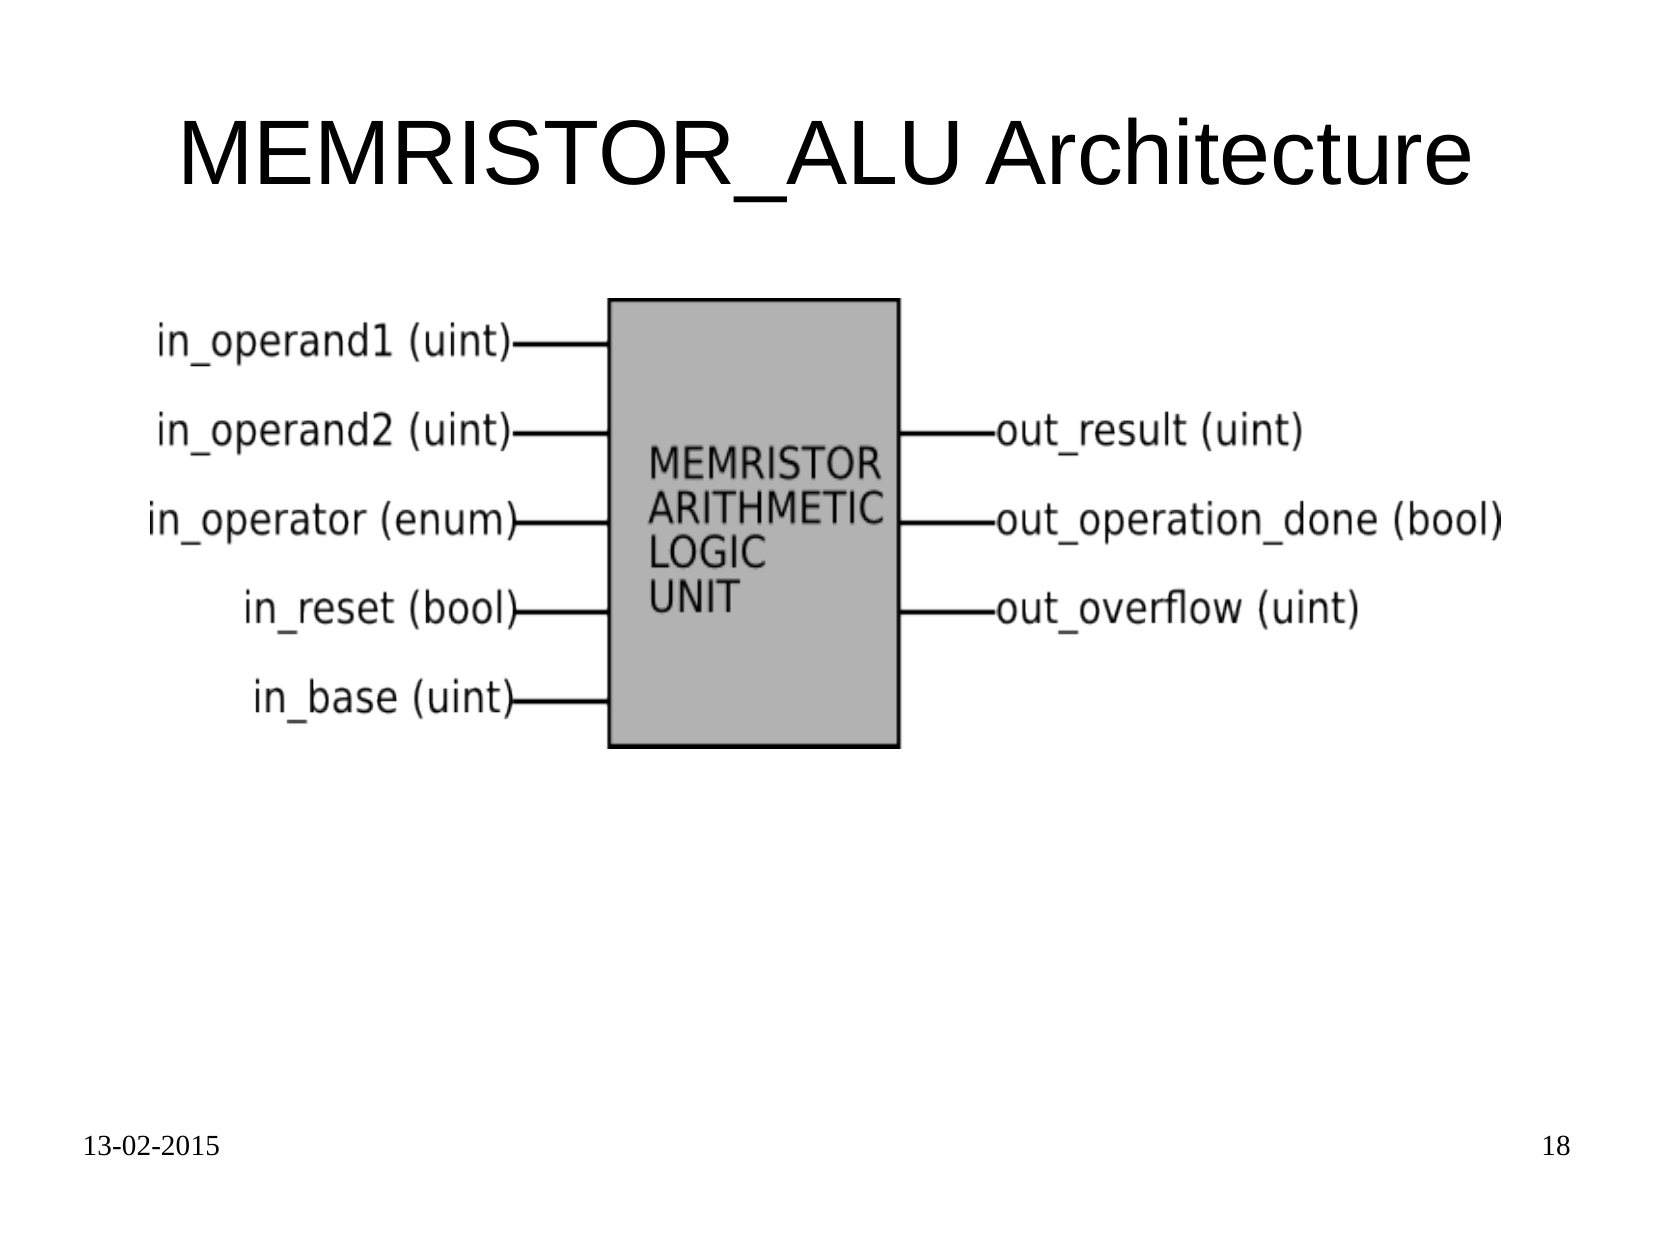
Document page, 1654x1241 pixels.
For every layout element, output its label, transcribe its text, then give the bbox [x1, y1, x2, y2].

title MEMRISTOR_ALU Architecture [82, 49, 1571, 257]
picture [150, 298, 1501, 749]
